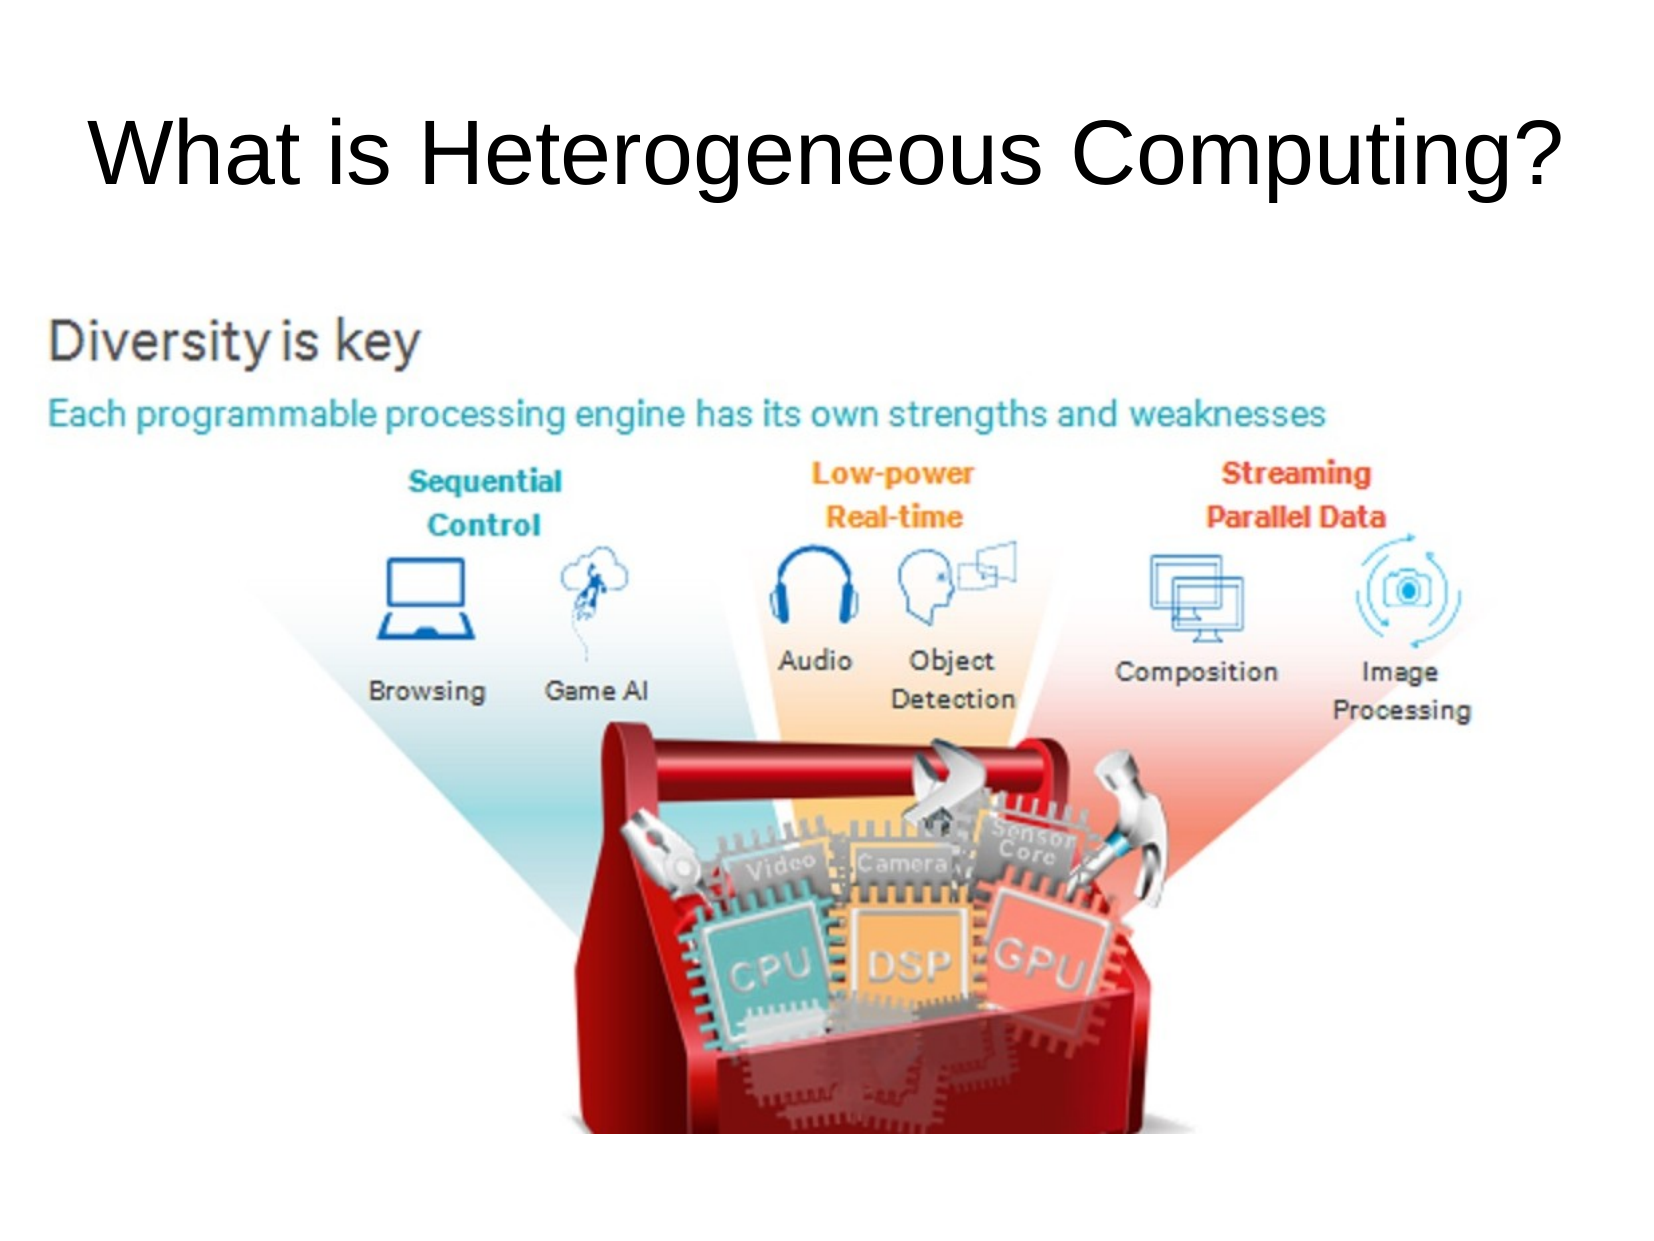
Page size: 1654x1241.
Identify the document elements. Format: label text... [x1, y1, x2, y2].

title What is Heterogeneous Computing? [82, 49, 1571, 257]
picture [35, 295, 1595, 1134]
